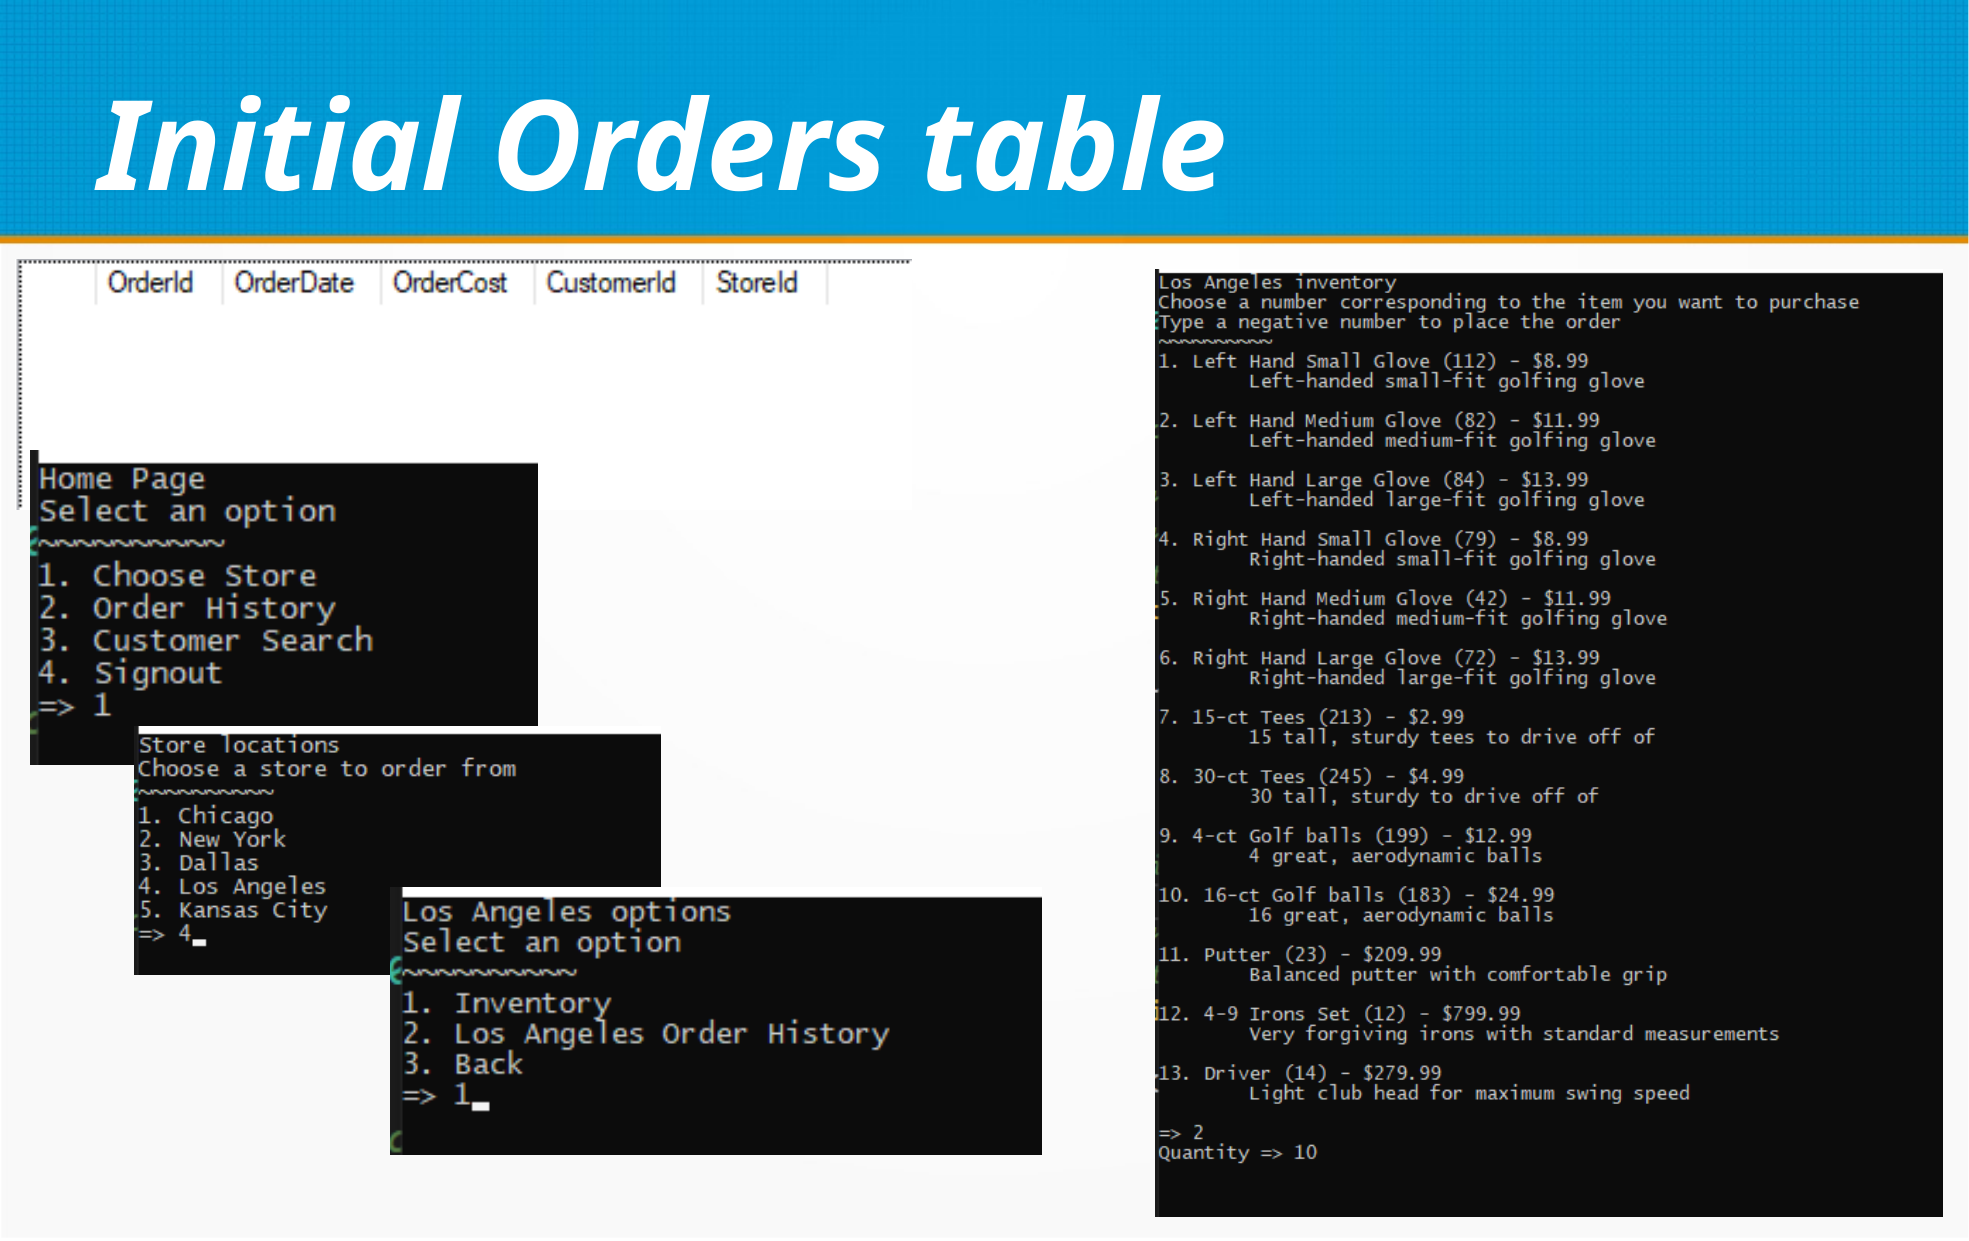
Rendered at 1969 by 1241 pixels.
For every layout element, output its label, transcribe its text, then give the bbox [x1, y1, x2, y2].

title Initial Orders table [98, 19, 1870, 227]
picture [0, 233, 1969, 1241]
